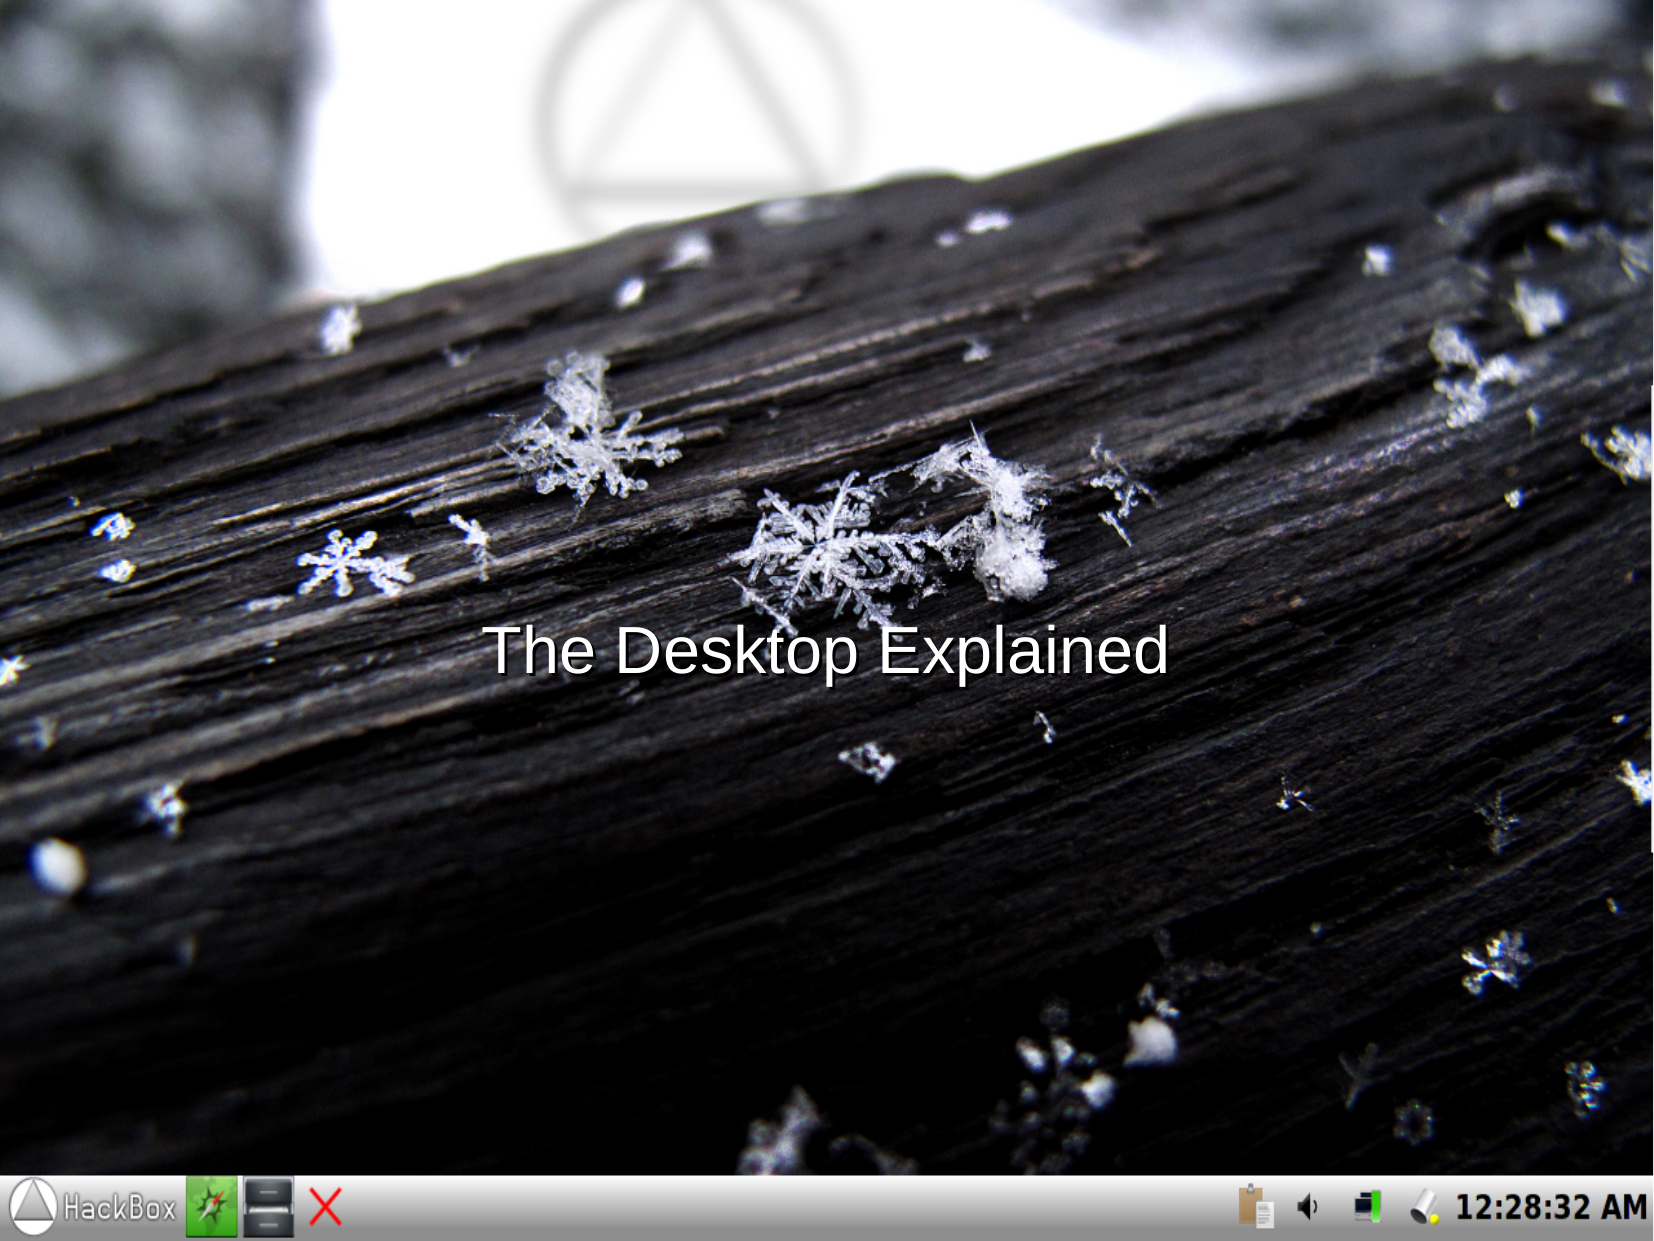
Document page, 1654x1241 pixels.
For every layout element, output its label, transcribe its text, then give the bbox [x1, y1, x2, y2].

picture [0, 0, 1654, 1241]
subtitle The Desktop Explained [82, 290, 1571, 1010]
